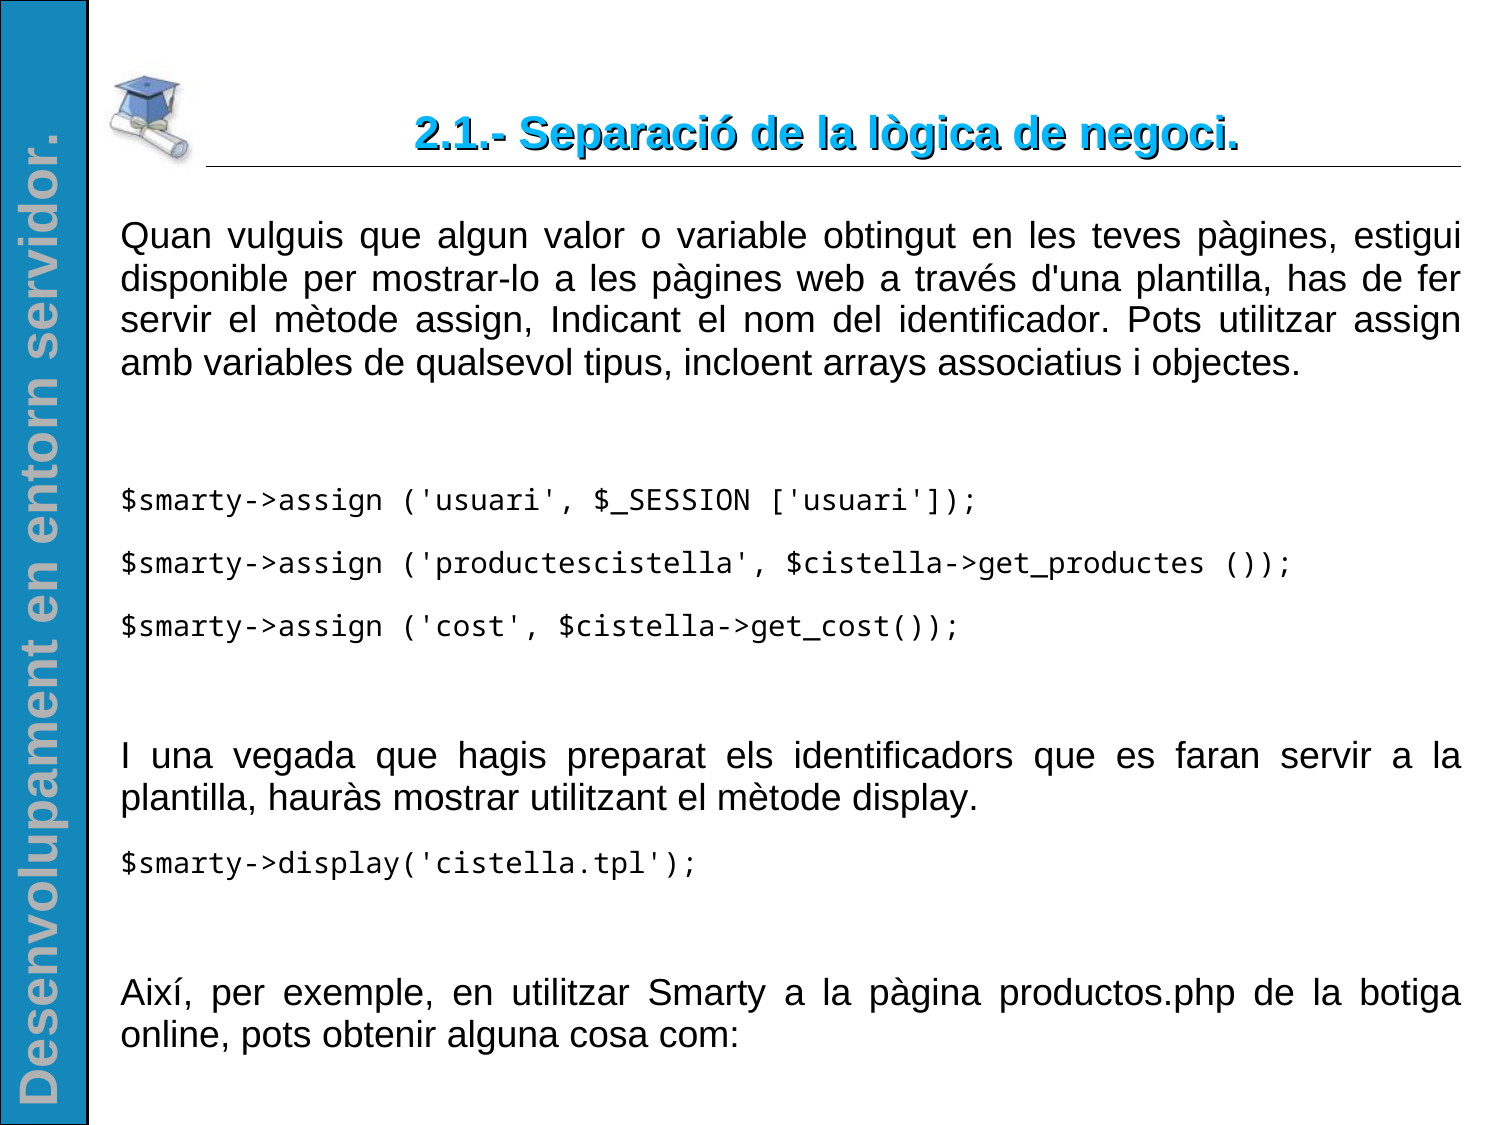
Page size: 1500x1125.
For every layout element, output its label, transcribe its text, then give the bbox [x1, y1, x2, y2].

text_box Quan vulguis que algun valor o variable obtingut en les teves pàgines, estigui disponible per mostrar-lo a les pàgines web a través d'una plantilla, has de fer servir el mètode assign, Indicant el nom del identificador. Pots utilitzar assign amb variables de qualsevol tipus, incloent arrays associatius i objectes. $smarty->assign ('usuari', $_SESSION ['usuari']); $smarty->assign ('productescistella', $cistella->get_productes ()); $smarty->assign ('cost', $cistella->get_cost()); I una vegada que hagis preparat els identificadors que es faran servir a la plantilla, hauràs mostrar utilitzant el mètode display. $smarty->display('cistella.tpl'); Així, per exemple, en utilitzar Smarty a la pàgina productos.php de la botiga online, pots obtenir alguna cosa com: [105, 207, 1477, 1100]
title 2.1.- Separació de la lògica de negoci. [206, 88, 1447, 178]
picture [93, 61, 206, 174]
